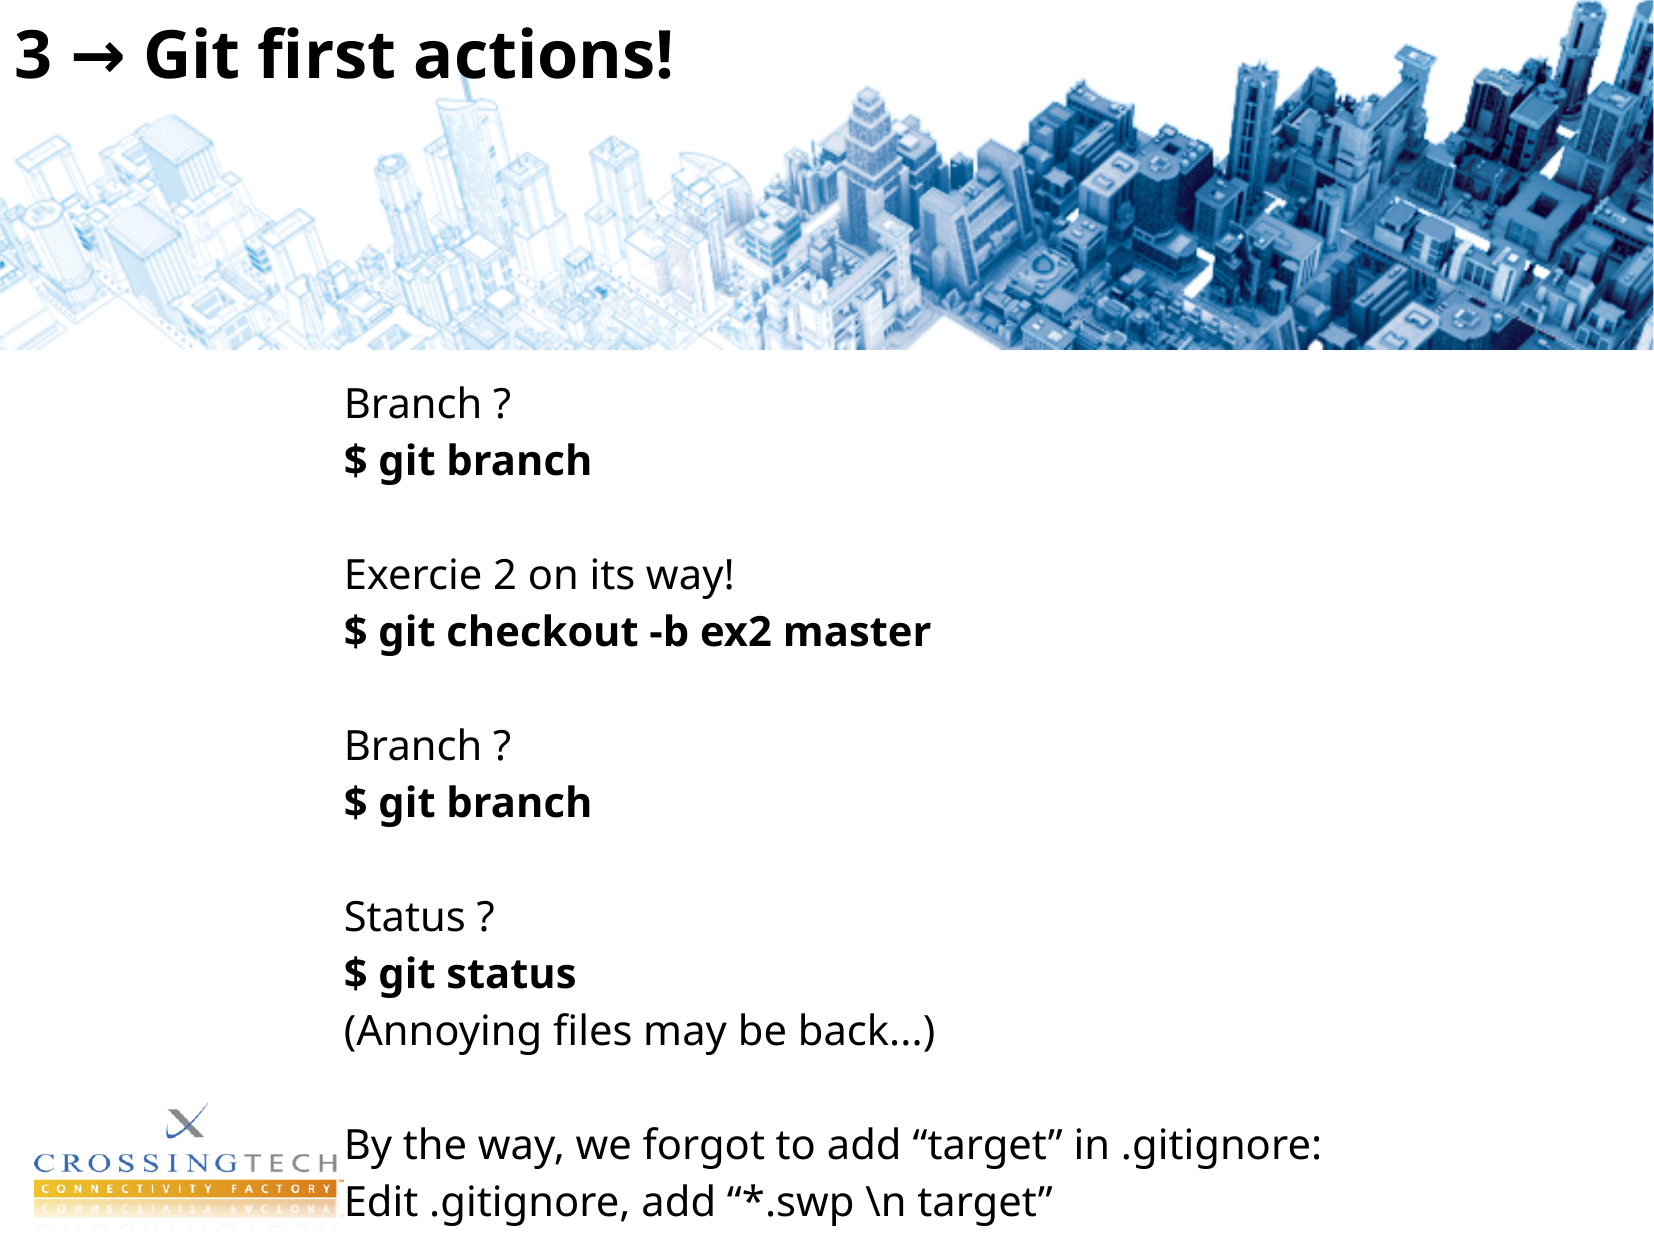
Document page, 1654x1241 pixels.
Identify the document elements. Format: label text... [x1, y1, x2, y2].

picture [34, 1103, 344, 1237]
text_box Branch ? $ git branch Exercie 2 on its way! $ git checkout -b ex2 master Branch ? $ git branch Status ? $ git status (Annoying files may be back...) By the way, we forgot to add “target” in .gitignore: Edit .gitignore, add “*.swp \n target” $ git add .gitignore $ git commit -m “Rise git awareness again” [329, 366, 1654, 1206]
text_box 3 → Git first actions! [0, 0, 913, 93]
picture [0, 0, 1654, 350]
